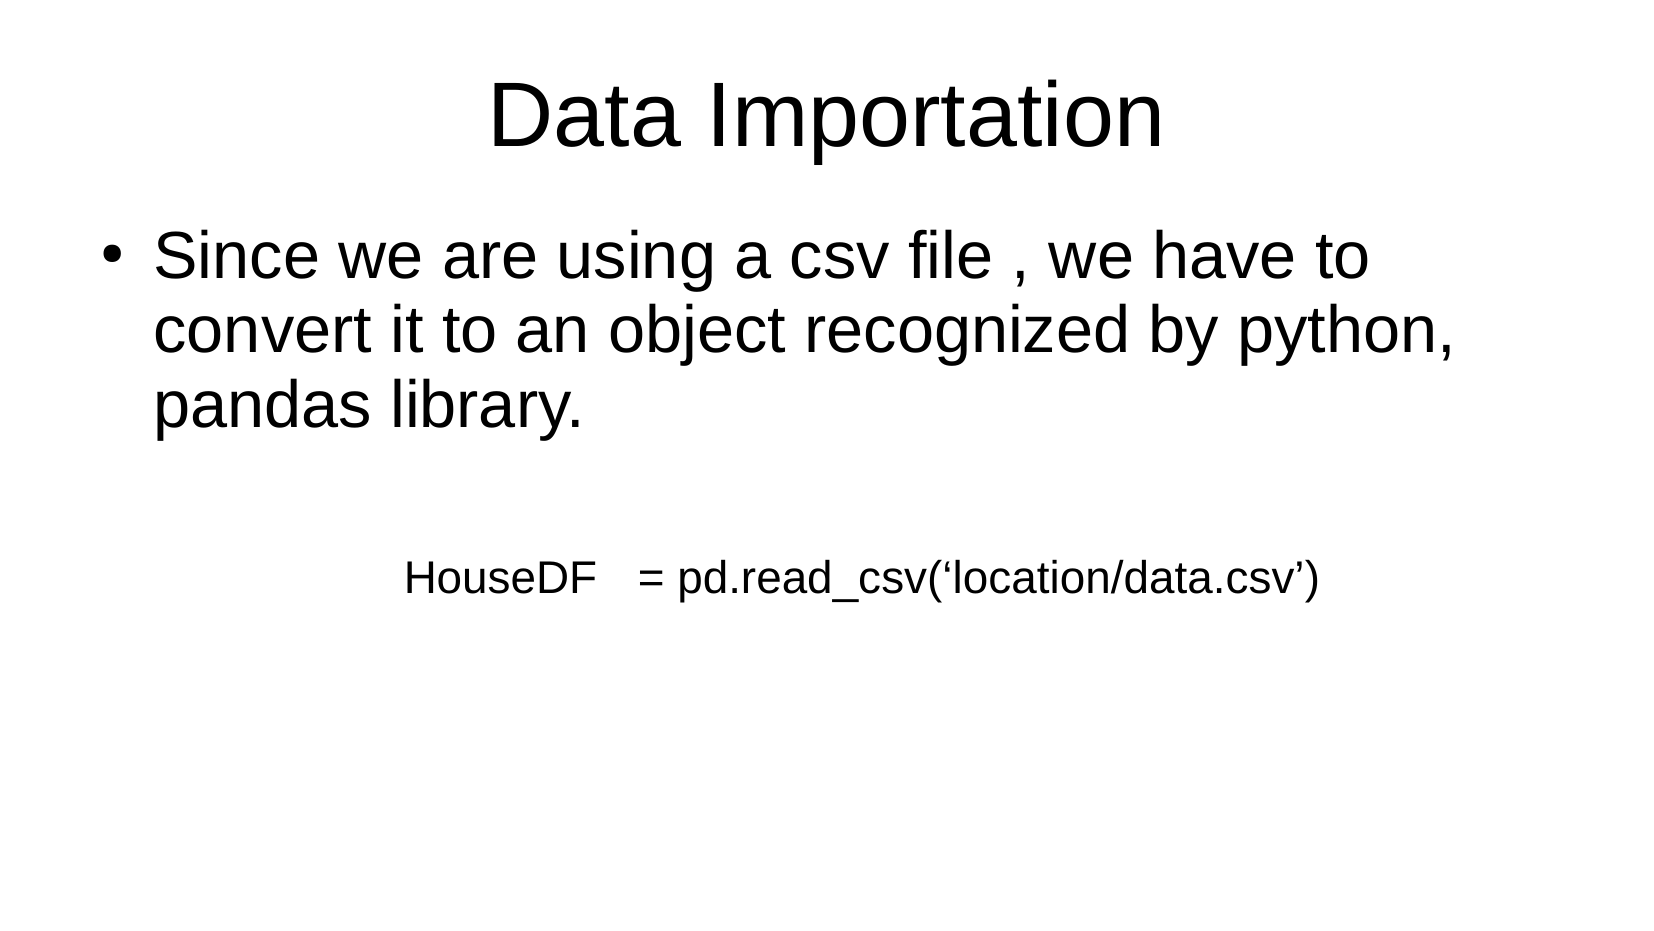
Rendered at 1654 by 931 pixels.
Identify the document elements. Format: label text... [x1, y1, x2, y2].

list Since we are using a csv file , we have to convert it to an object recognized by python, pandas library. HouseDF = pd.read_csv(‘location/data.csv’) [82, 217, 1571, 758]
title Data Importation [82, 37, 1571, 193]
